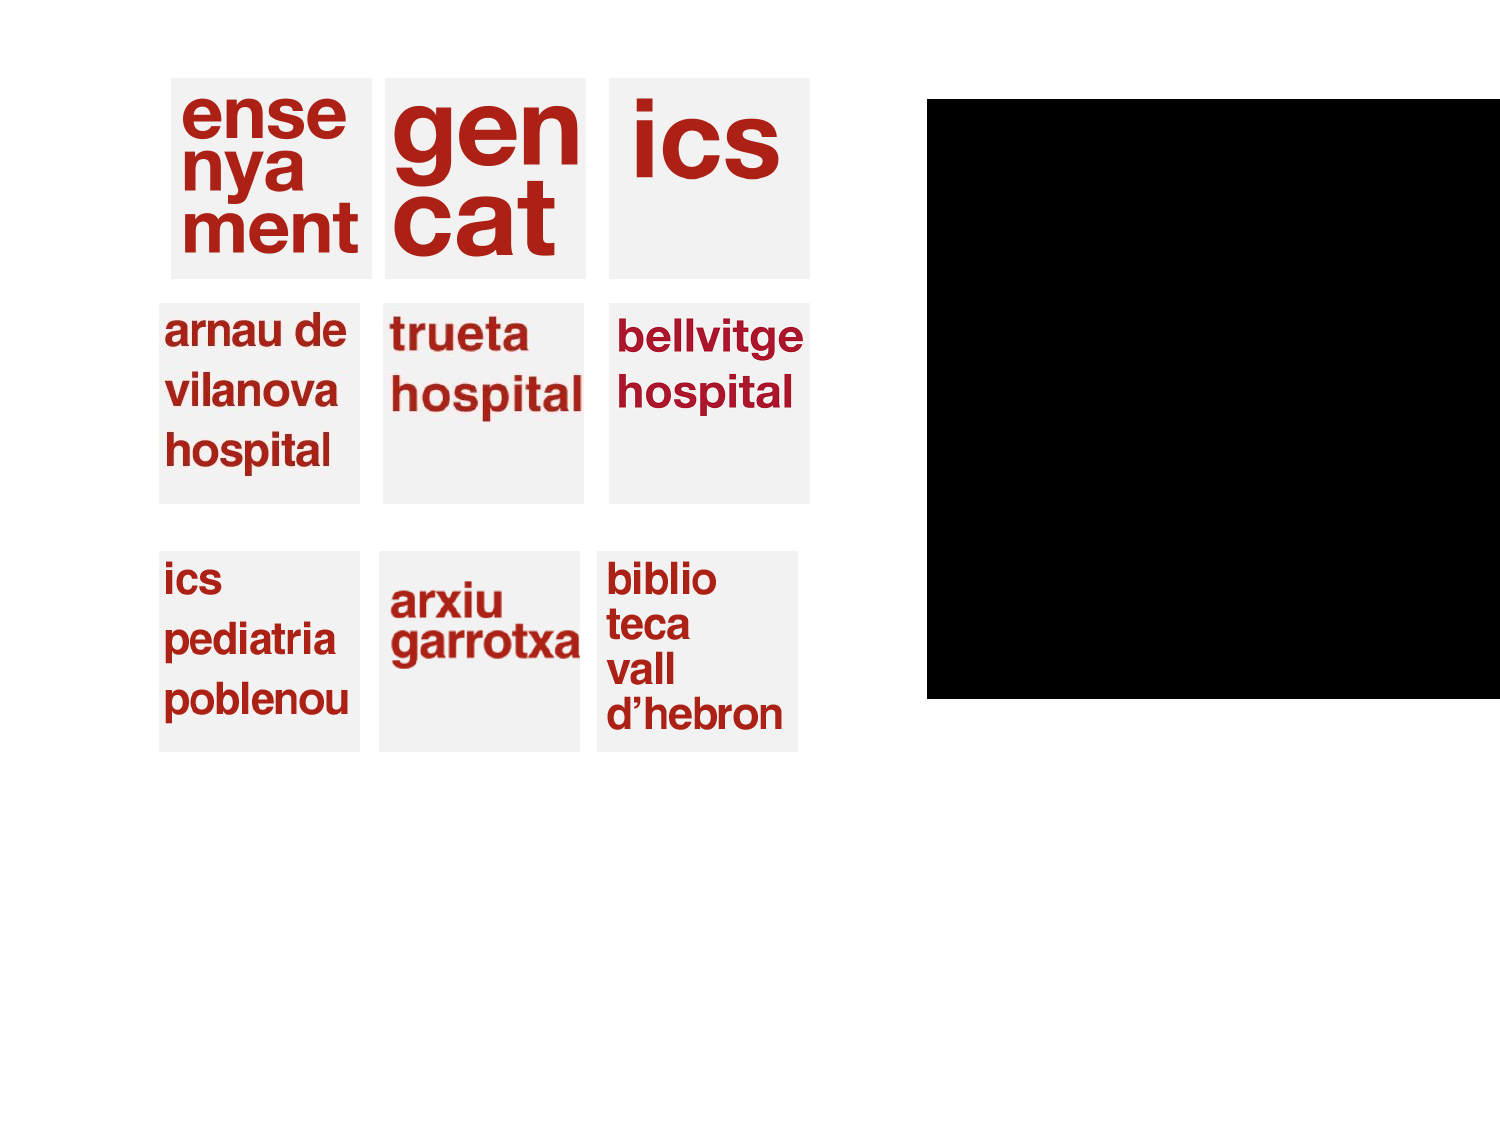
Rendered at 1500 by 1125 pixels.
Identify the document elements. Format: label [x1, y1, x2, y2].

picture [159, 303, 360, 504]
picture [385, 78, 586, 279]
picture [383, 303, 584, 504]
picture [159, 551, 360, 752]
picture [597, 551, 798, 752]
picture [609, 303, 810, 504]
picture [379, 551, 580, 752]
picture [609, 78, 810, 279]
text_box [927, 99, 1500, 699]
picture [171, 78, 372, 279]
